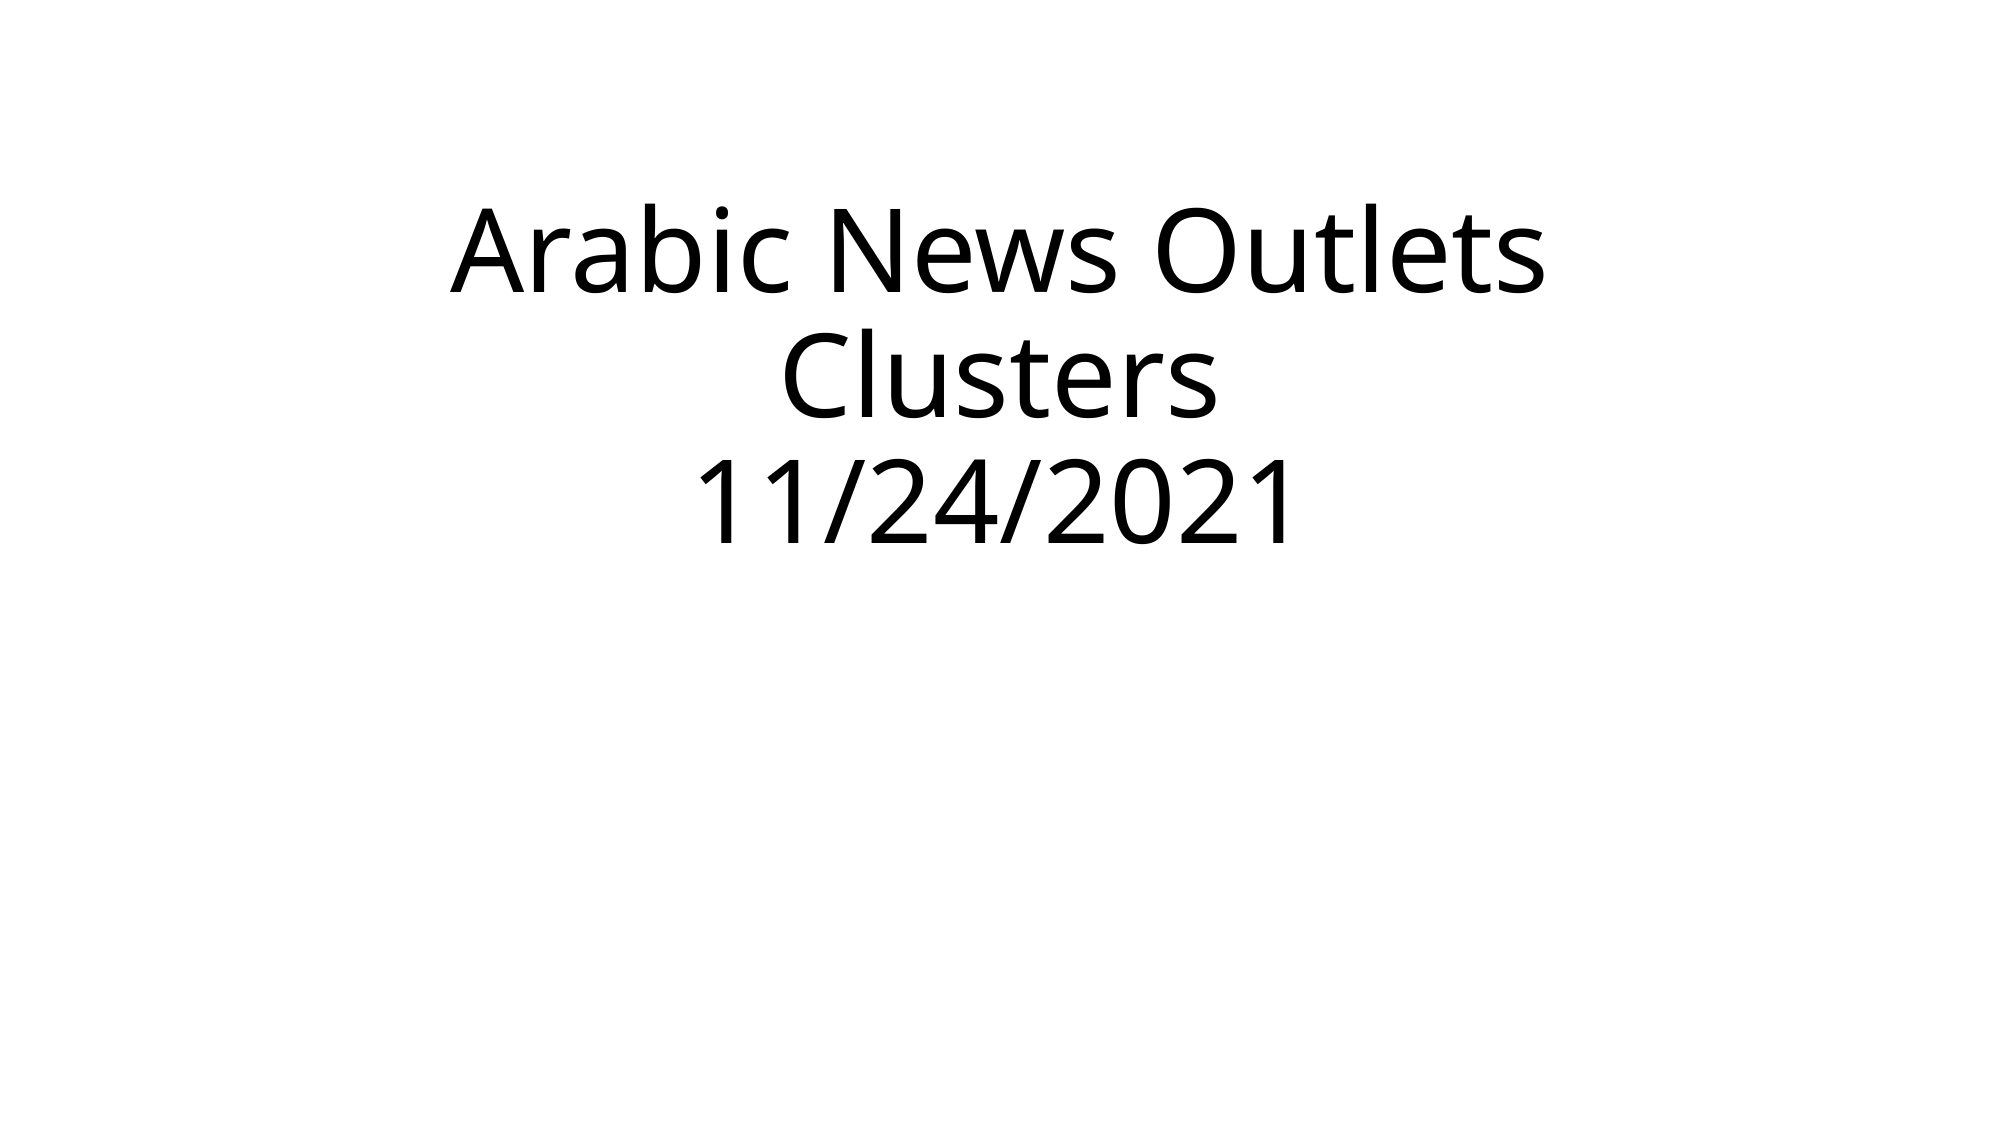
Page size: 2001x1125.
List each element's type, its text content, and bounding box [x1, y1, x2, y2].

title Arabic News Outlets Clusters 11/24/2021 [249, 184, 1750, 576]
